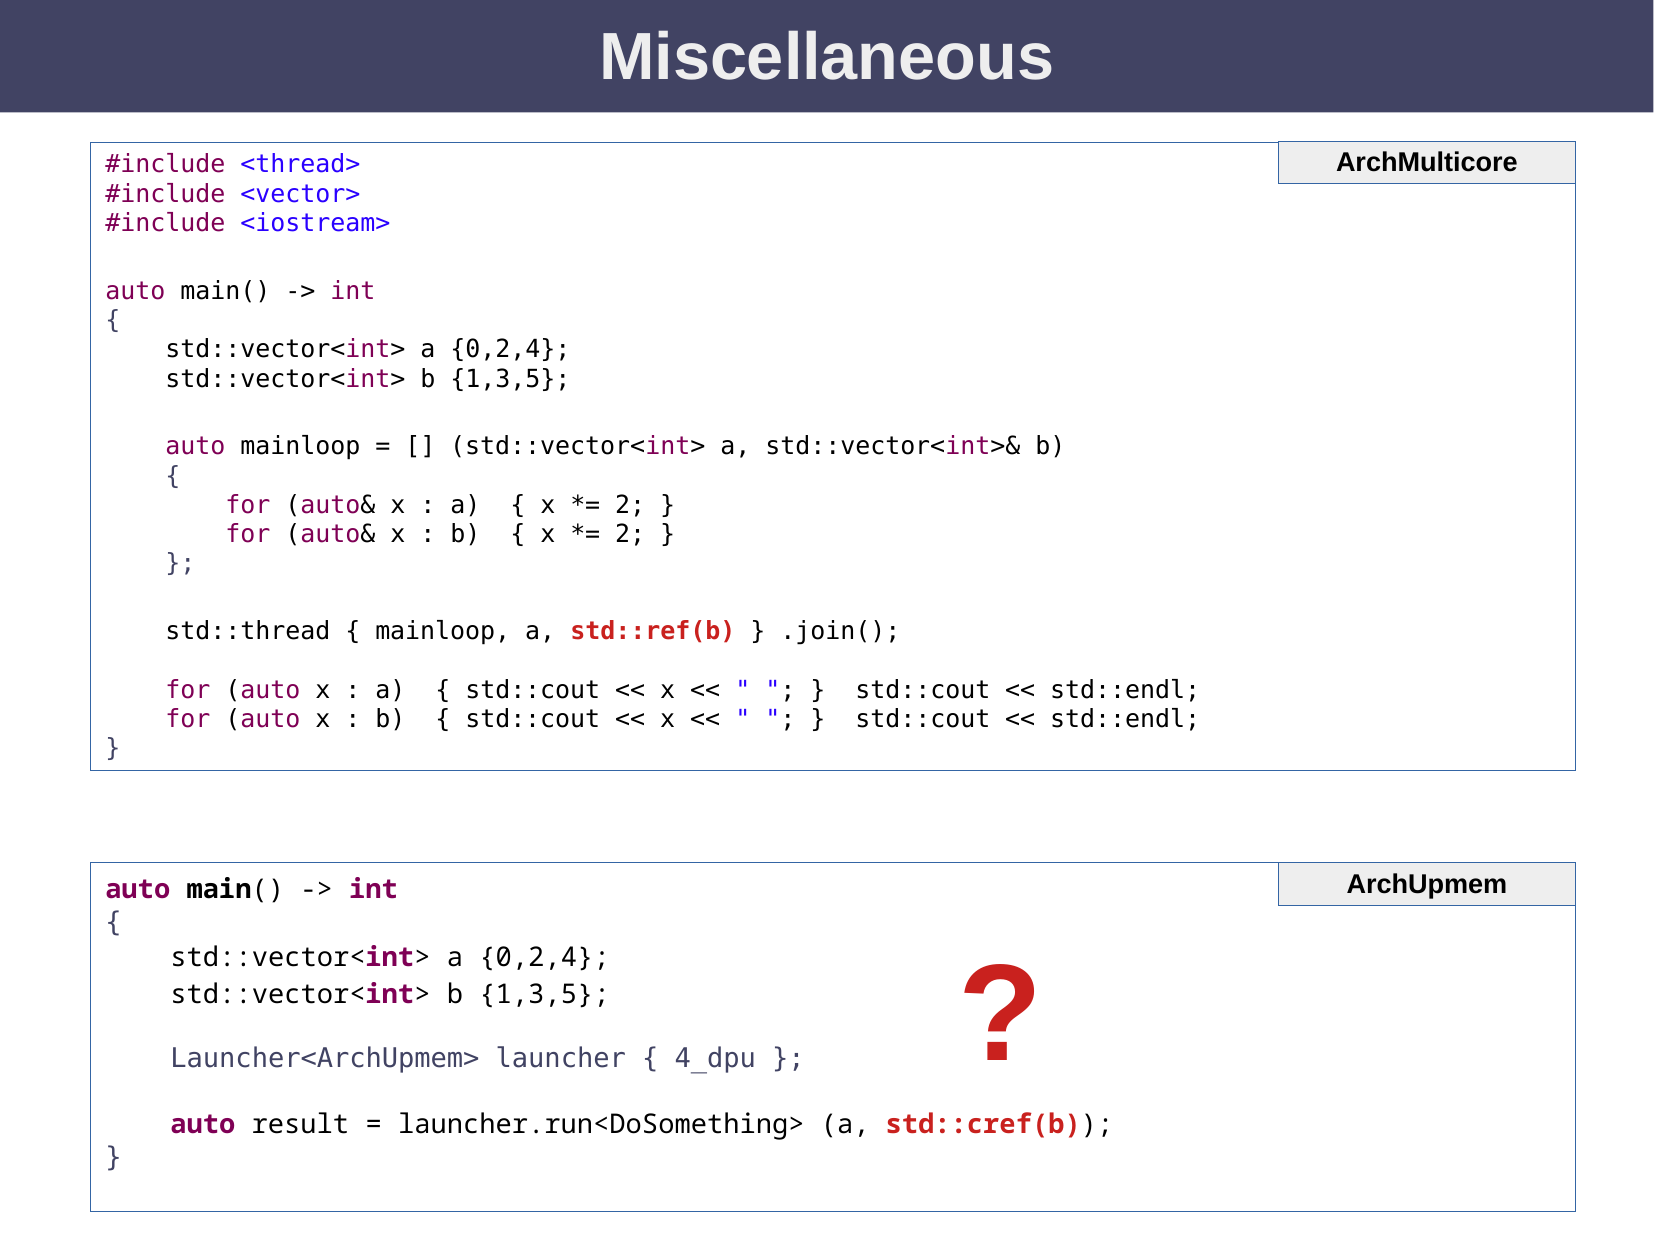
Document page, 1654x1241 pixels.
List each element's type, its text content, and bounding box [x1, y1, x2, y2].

text_box ArchUpmem [1278, 862, 1576, 906]
text_box ArchMulticore [1278, 141, 1576, 184]
text_box Miscellaneous [0, 0, 1654, 113]
text_box ? [914, 970, 1087, 1055]
text_box auto main() -> int { std::vector<int> a {0,2,4}; std::vector<int> b {1,3,5}; Launcher<ArchUpmem> launcher { 4_dpu }; auto result = launcher.run<DoSomething> (a, std::cref(b)); } [90, 862, 1576, 1190]
text_box #include <thread> #include <vector> #include <iostream> auto main() -> int { std::vector<int> a {0,2,4}; std::vector<int> b {1,3,5}; auto mainloop = [] (std::vector<int> a, std::vector<int>& b) { for (auto& x : a) { x *= 2; } for (auto& x : b) { x *= 2; } }; std::thread { mainloop, a, std::ref(b) } .join(); for (auto x : a) { std::cout << x << " "; } std::cout << std::endl; for (auto x : b) { std::cout << x << " "; } std::cout << std::endl; } [90, 142, 1576, 771]
